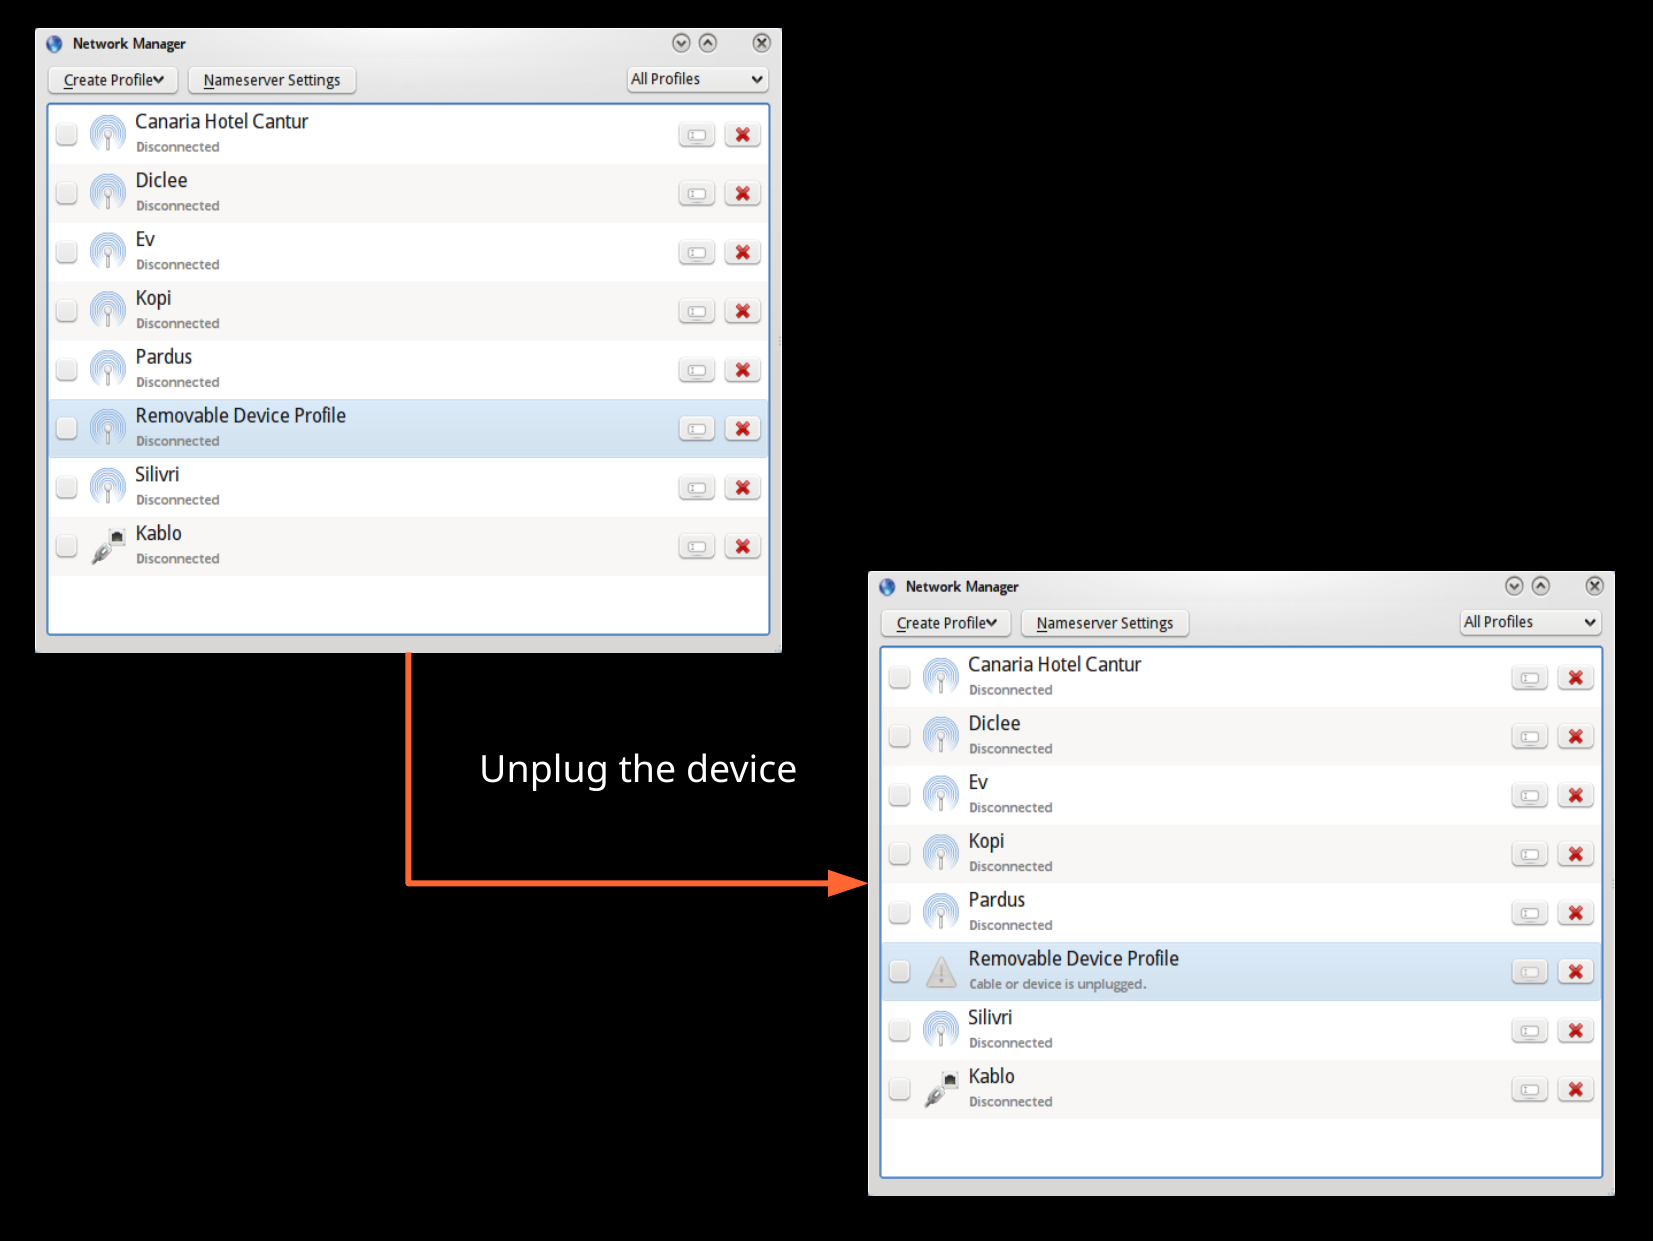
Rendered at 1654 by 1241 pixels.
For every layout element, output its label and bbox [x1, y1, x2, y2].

picture [868, 571, 1615, 1196]
picture [35, 28, 782, 653]
